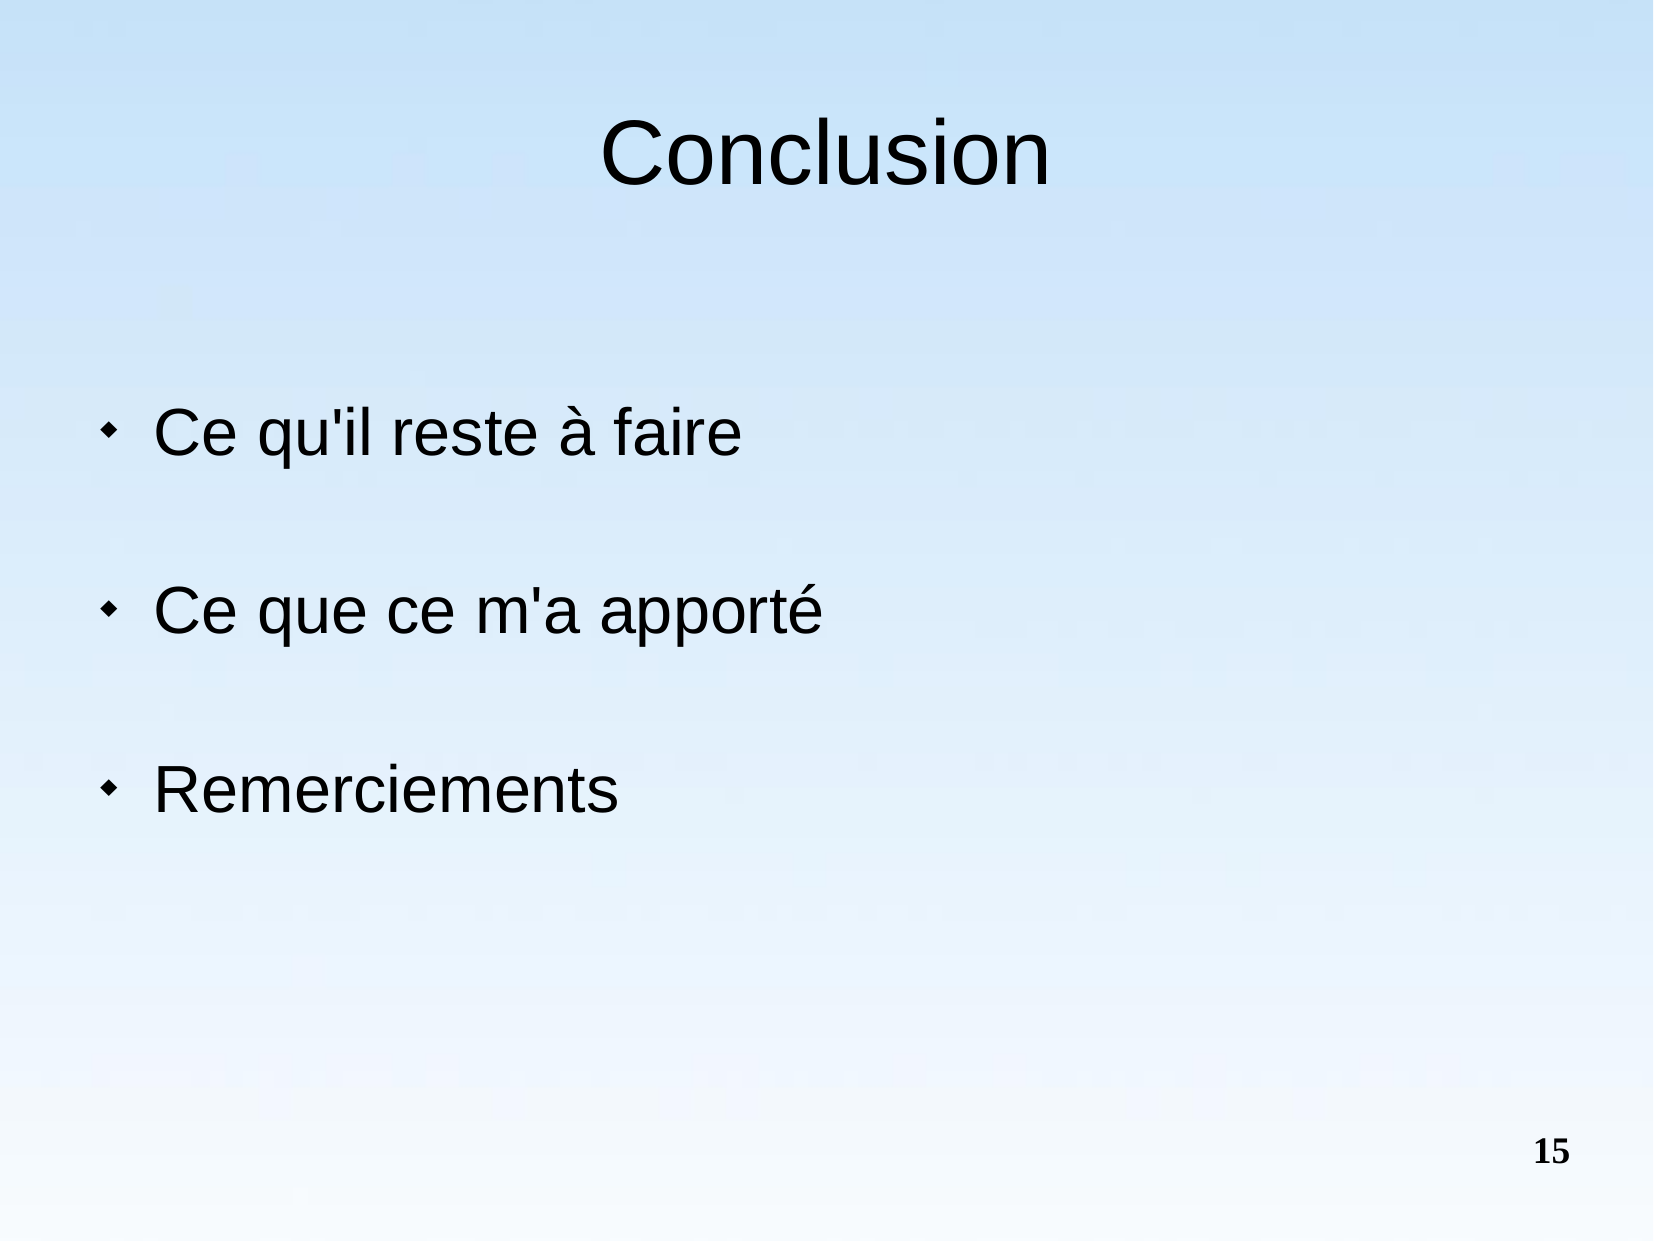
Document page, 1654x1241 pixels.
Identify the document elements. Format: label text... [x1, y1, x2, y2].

list Ce qu'il reste à faire Ce que ce m'a apporté Remerciements [82, 290, 1571, 1010]
picture [0, 0, 1654, 1241]
title Conclusion [82, 49, 1571, 257]
